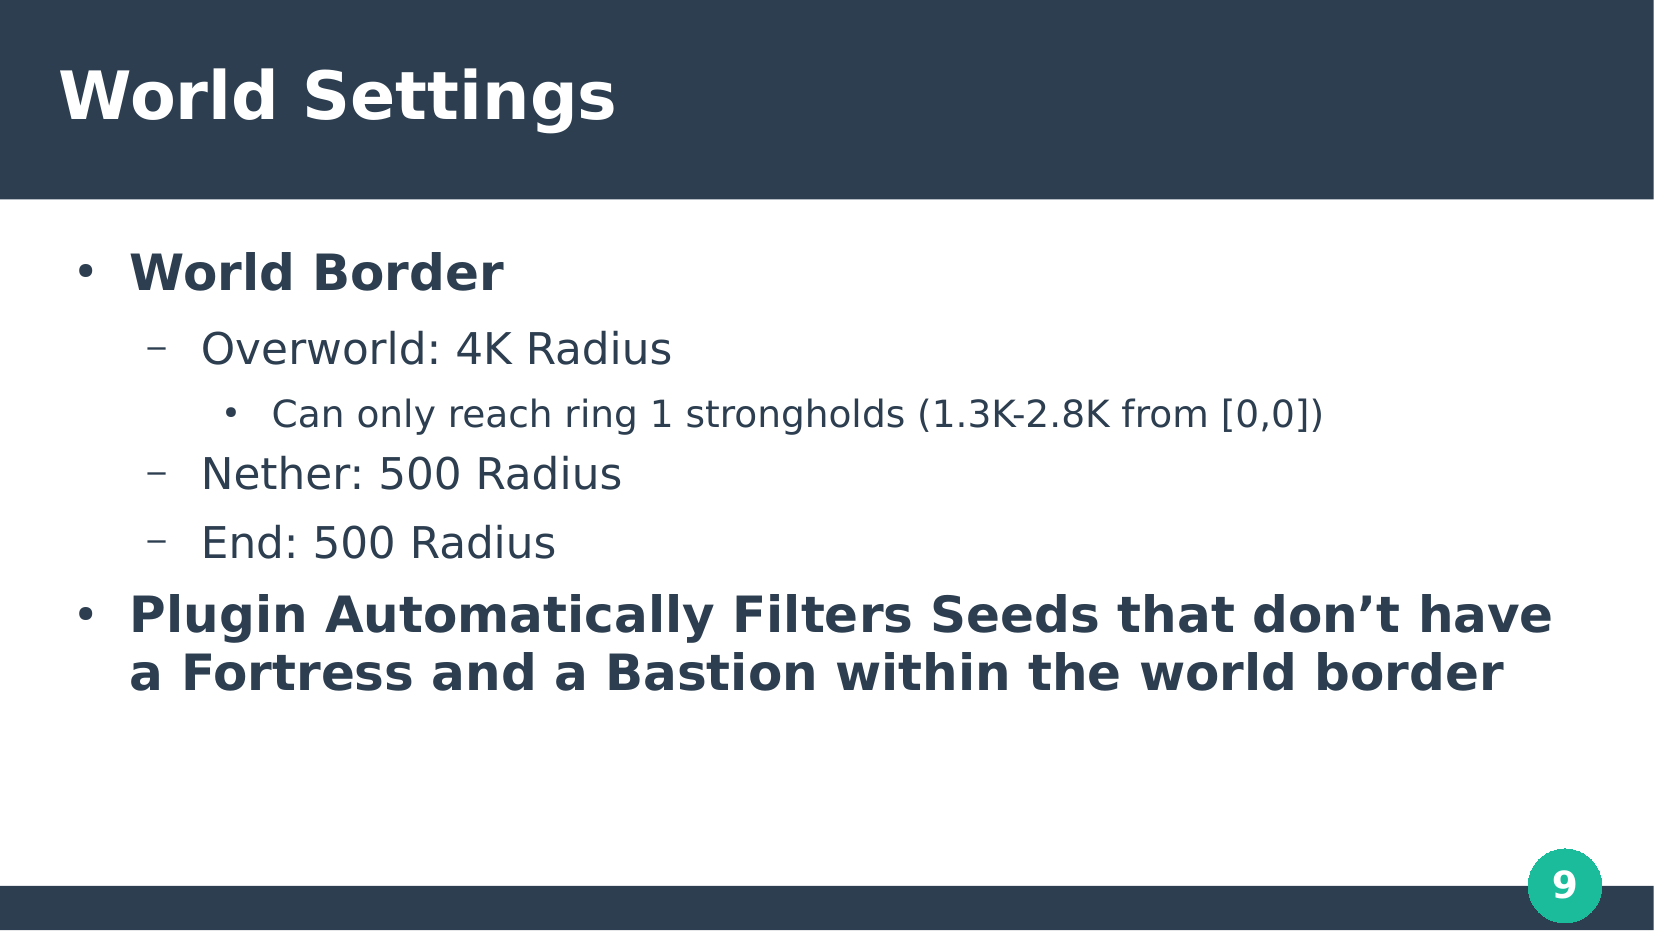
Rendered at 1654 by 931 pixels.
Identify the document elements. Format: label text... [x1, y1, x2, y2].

list World Border Overworld: 4K Radius Can only reach ring 1 strongholds (1.3K-2.8K from [0,0]) Nether: 500 Radius End: 500 Radius Plugin Automatically Filters Seeds that don’t have a Fortress and a Bastion within the world border [59, 243, 1595, 864]
title World Settings [59, 37, 1595, 155]
